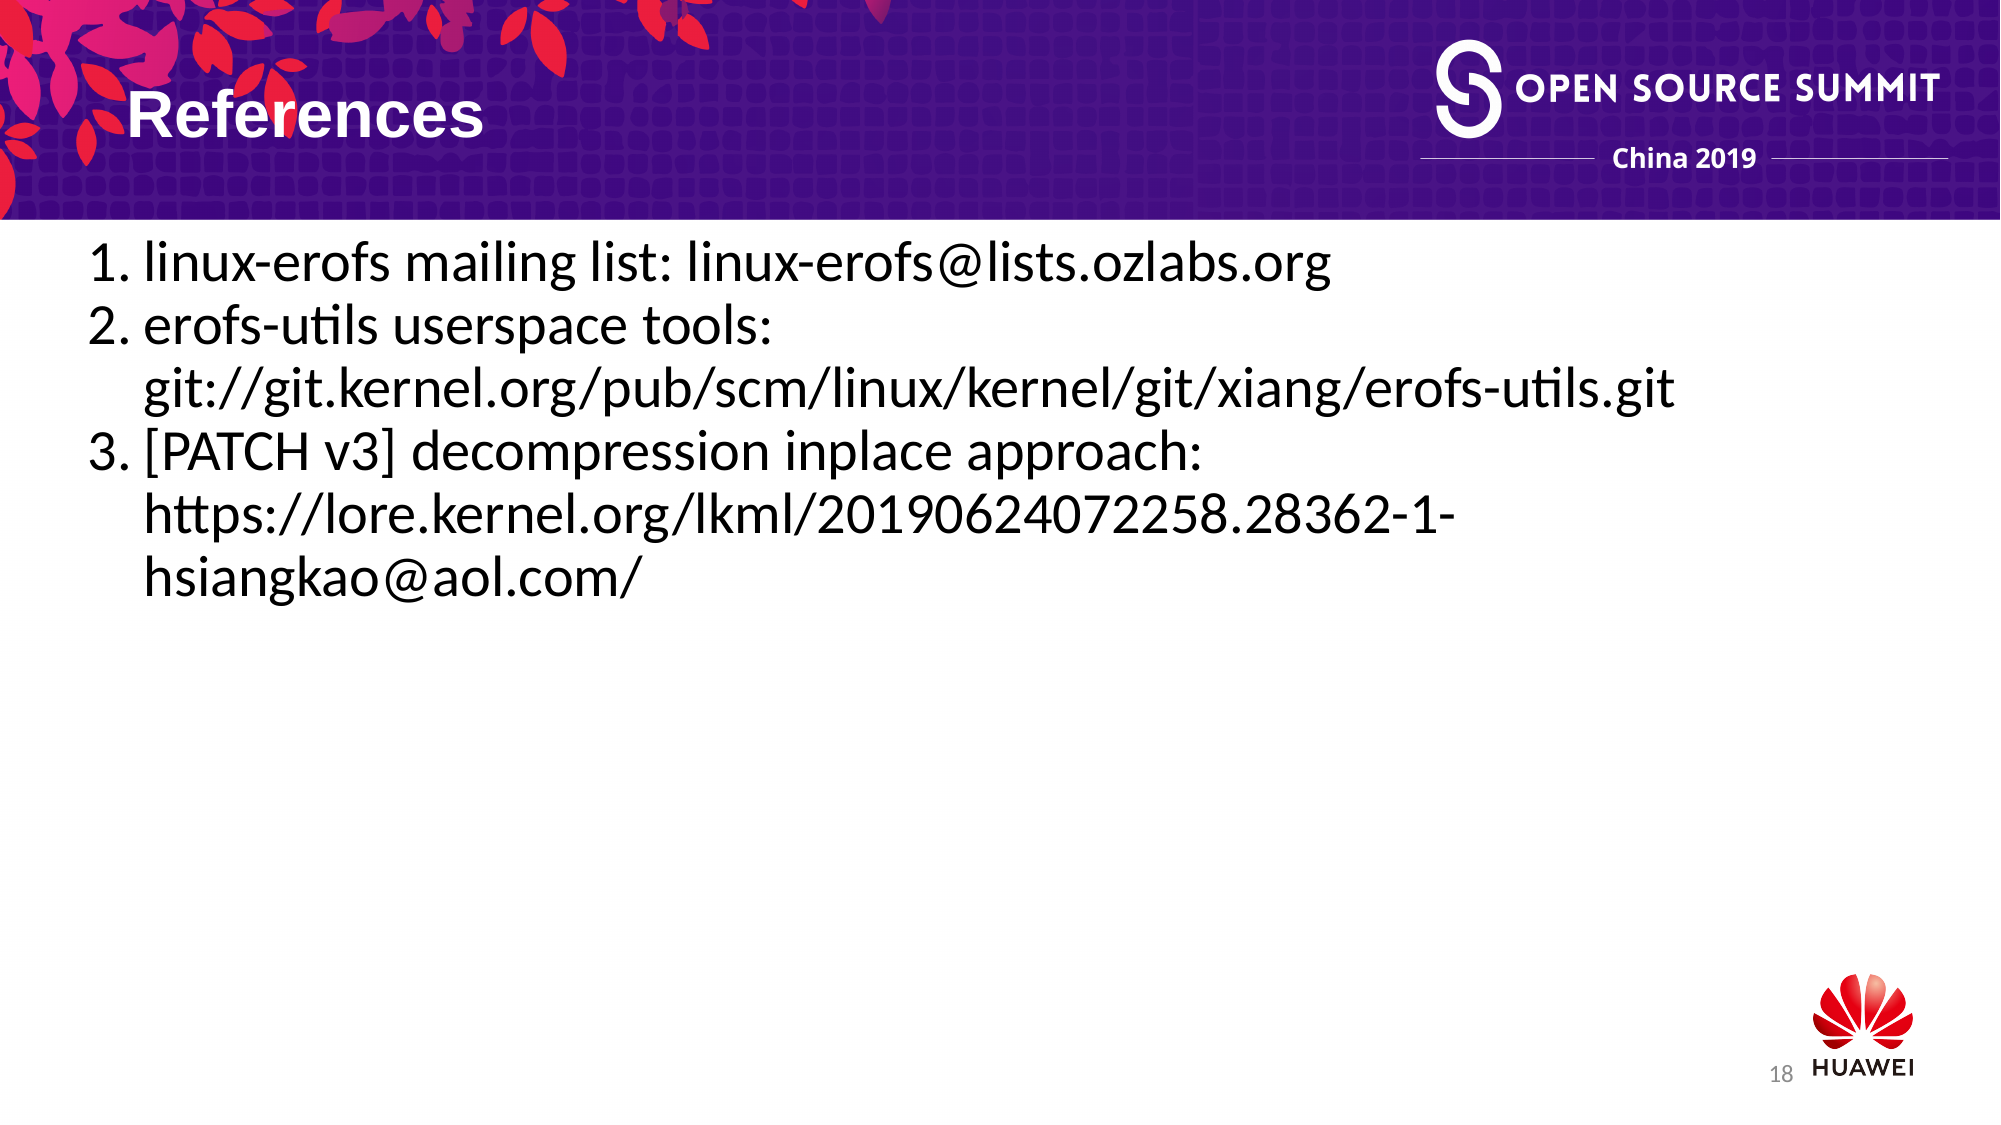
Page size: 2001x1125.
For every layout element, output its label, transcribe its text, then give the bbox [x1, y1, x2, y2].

text_box linux-erofs mailing list: linux-erofs@lists.ozlabs.org erofs-utils userspace tools: git://git.kernel.org/pub/scm/linux/kernel/git/xiang/erofs-utils.git [PATCH v3] decompression inplace approach: https://lore.kernel.org/lkml/20190624072258.28362-1-hsiangkao@aol.com/ [53, 216, 1913, 1076]
text_box References [111, 72, 1428, 216]
picture [0, 0, 2000, 1125]
